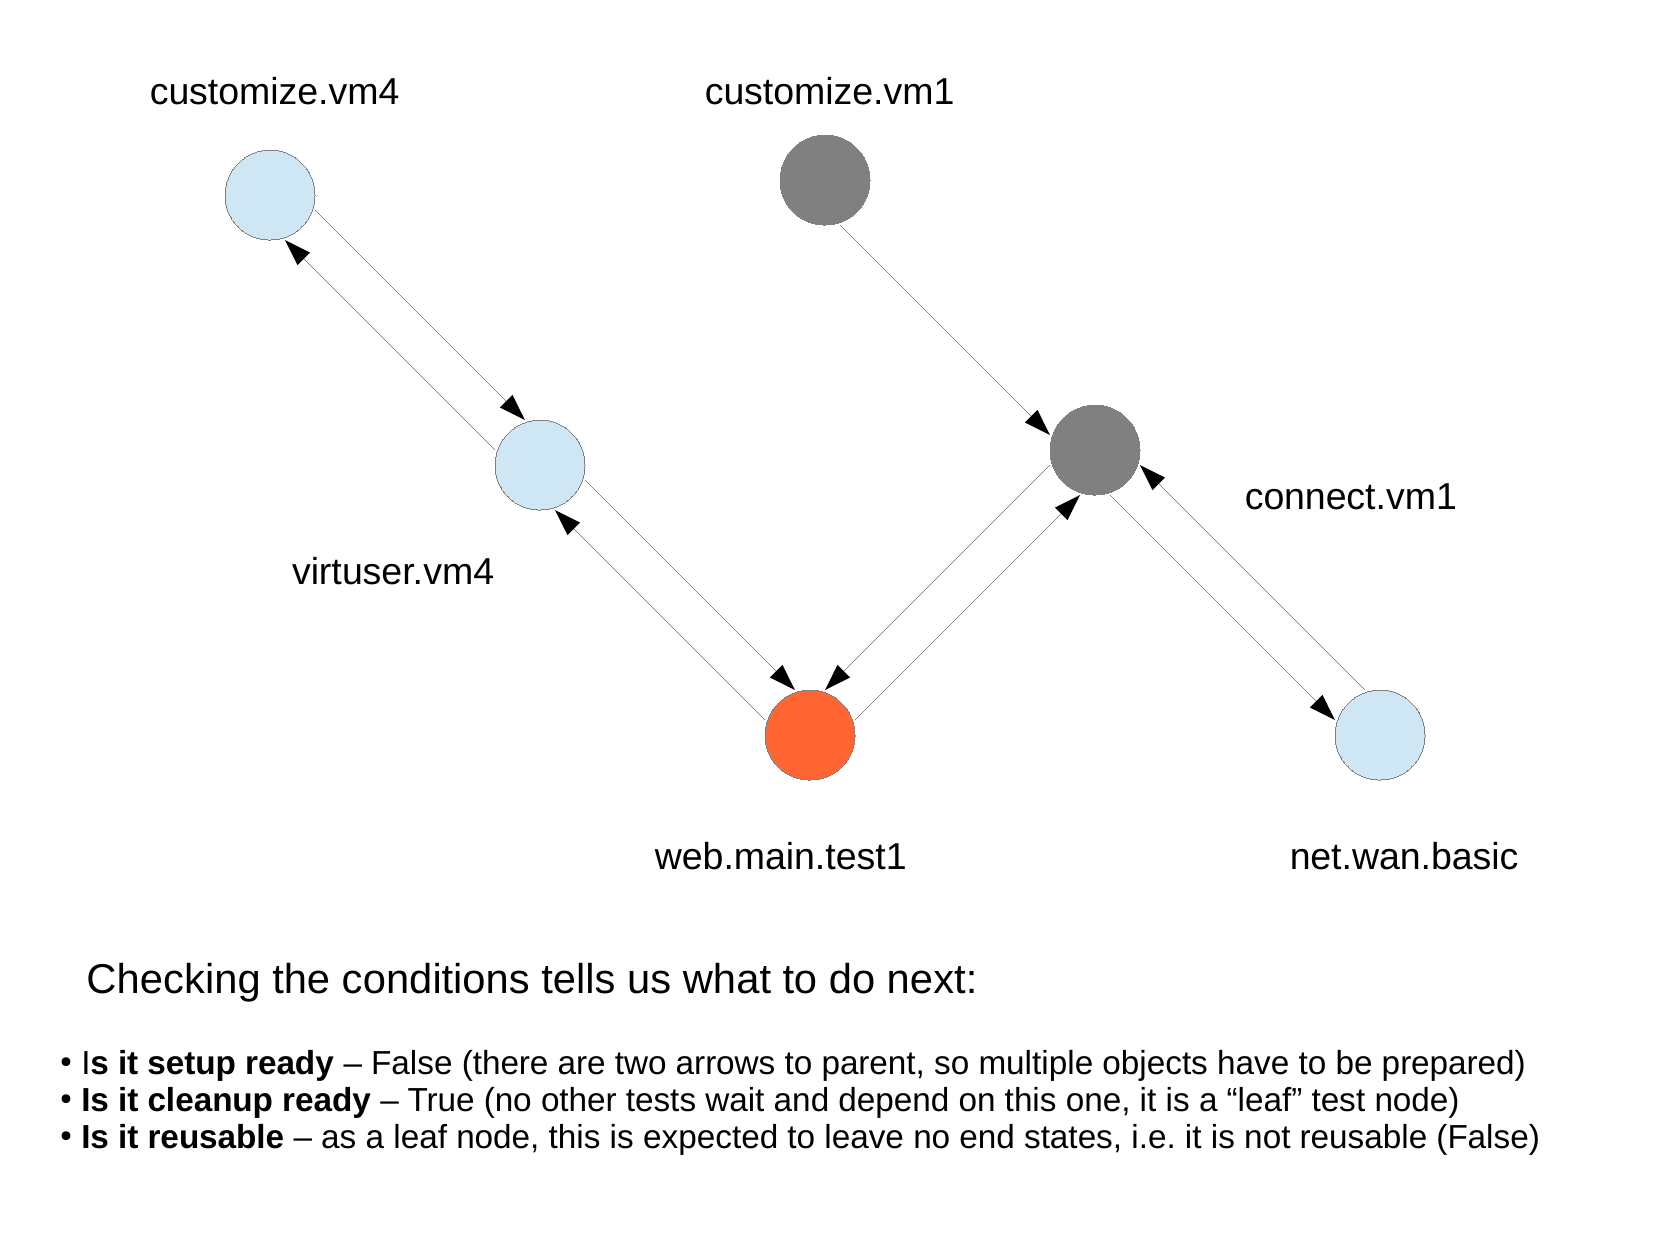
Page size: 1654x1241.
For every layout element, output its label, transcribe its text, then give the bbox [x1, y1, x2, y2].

text_box connect.vm1 [1230, 468, 1545, 526]
text_box virtuser.vm4 [277, 543, 541, 601]
text_box [780, 135, 871, 226]
text_box [1050, 405, 1141, 496]
text_box Checking the conditions tells us what to do next: Is it setup ready – False (there are two arrows to parent, so multiple objects have to be prepared) Is it cleanup ready – True (no other tests wait and depend on this one, it is a “leaf” test node) Is it reusable – as a leaf node, this is expected to leave no end states, i.e. it is not reusable (False) [60, 940, 1591, 1171]
text_box web.main.test1 [640, 828, 958, 886]
text_box [1335, 690, 1426, 781]
text_box net.wan.basic [1275, 828, 1580, 886]
text_box customize.vm4 [135, 63, 456, 121]
text_box [495, 420, 586, 511]
text_box customize.vm1 [690, 63, 1011, 121]
text_box [765, 690, 856, 781]
text_box [225, 150, 316, 241]
